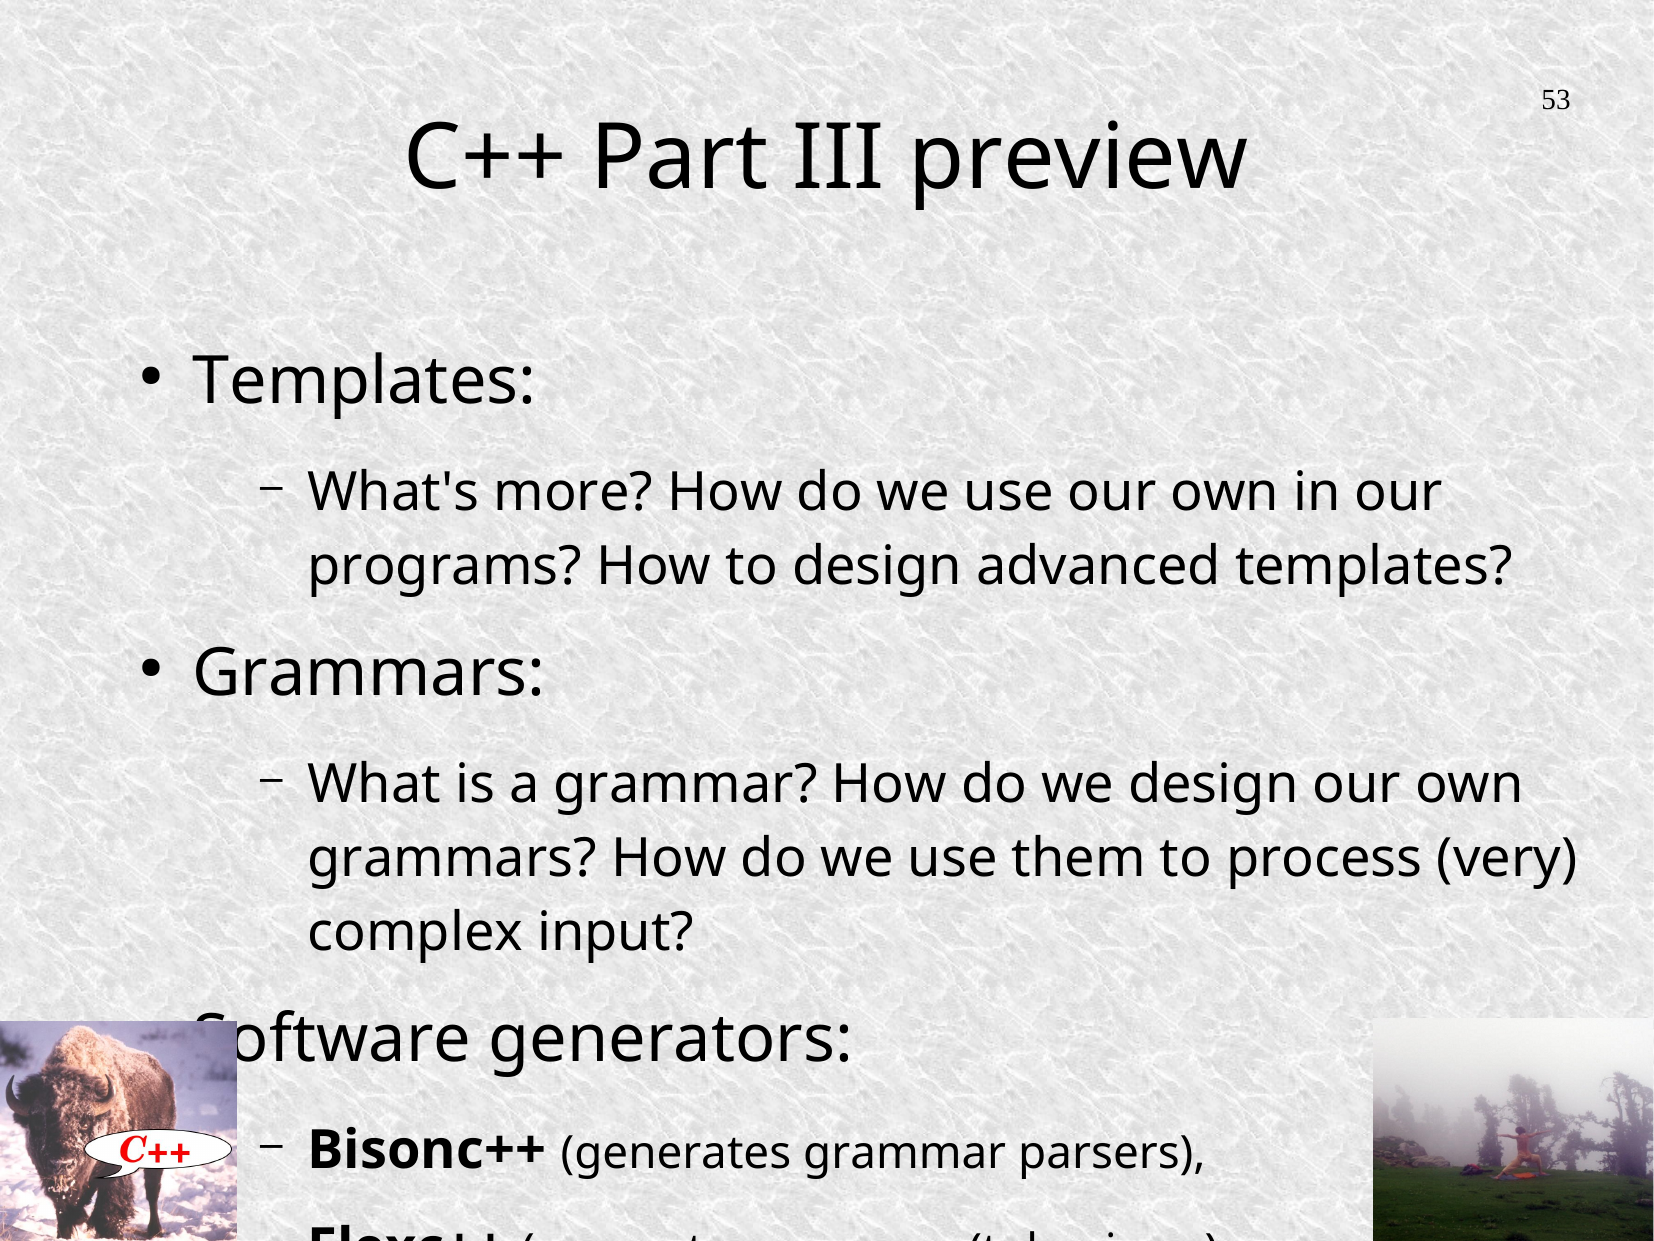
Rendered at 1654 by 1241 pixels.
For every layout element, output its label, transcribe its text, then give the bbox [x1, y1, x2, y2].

picture [0, 0, 1654, 1241]
list Templates: What's more? How do we use our own in our programs? How to design advanced templates? Grammars: What is a grammar? How do we design our own grammars? How do we use them to process (very) complex input? Software generators: Bisonc++ (generates grammar parsers), Flexc++ (generates scanners (tokenizers). [121, 332, 1609, 1241]
title C++ Part III preview [82, 49, 1571, 257]
